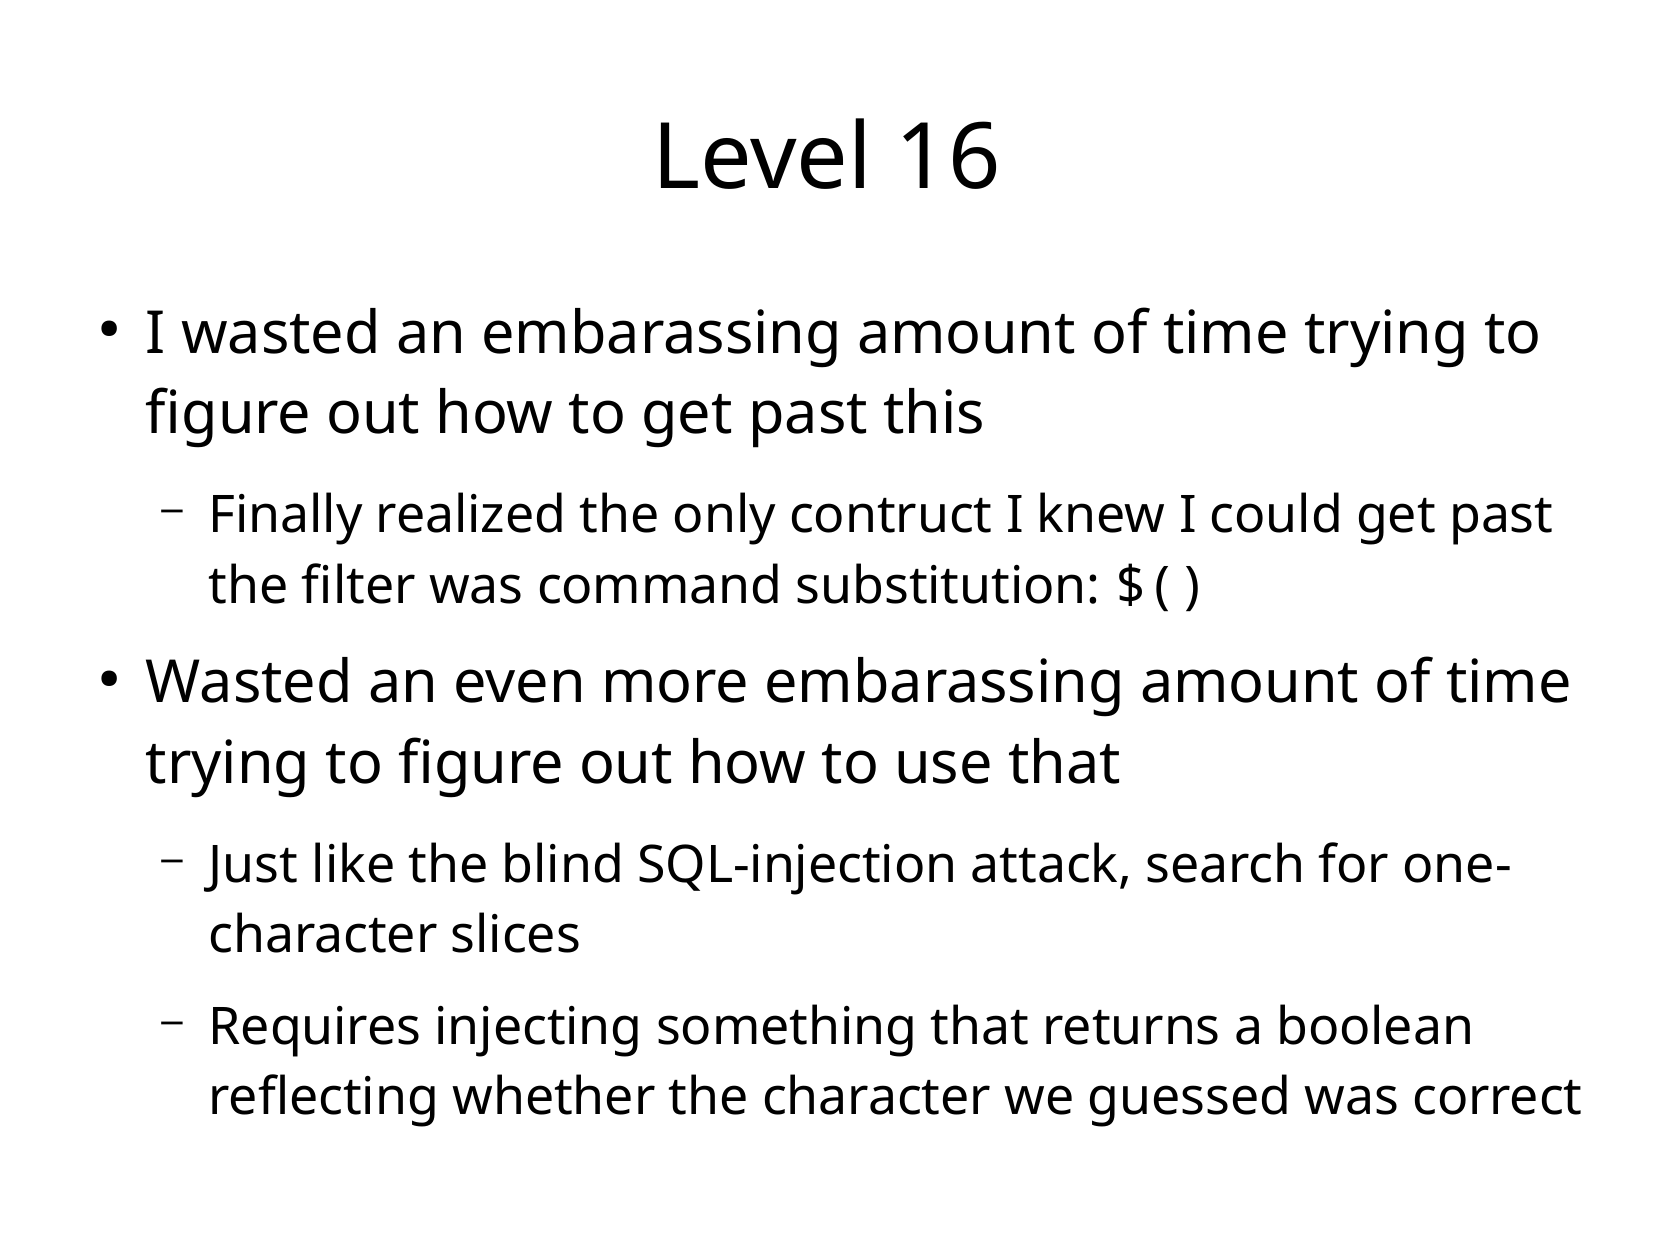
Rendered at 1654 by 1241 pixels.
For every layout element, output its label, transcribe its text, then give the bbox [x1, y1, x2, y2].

list I wasted an embarassing amount of time trying to figure out how to get past this Finally realized the only contruct I knew I could get past the filter was command substitution: $() Wasted an even more embarassing amount of time trying to figure out how to use that Just like the blind SQL-injection attack, search for one-character slices Requires injecting something that returns a boolean reflecting whether the character we guessed was correct [82, 290, 1595, 1193]
title Level 16 [82, 49, 1571, 257]
